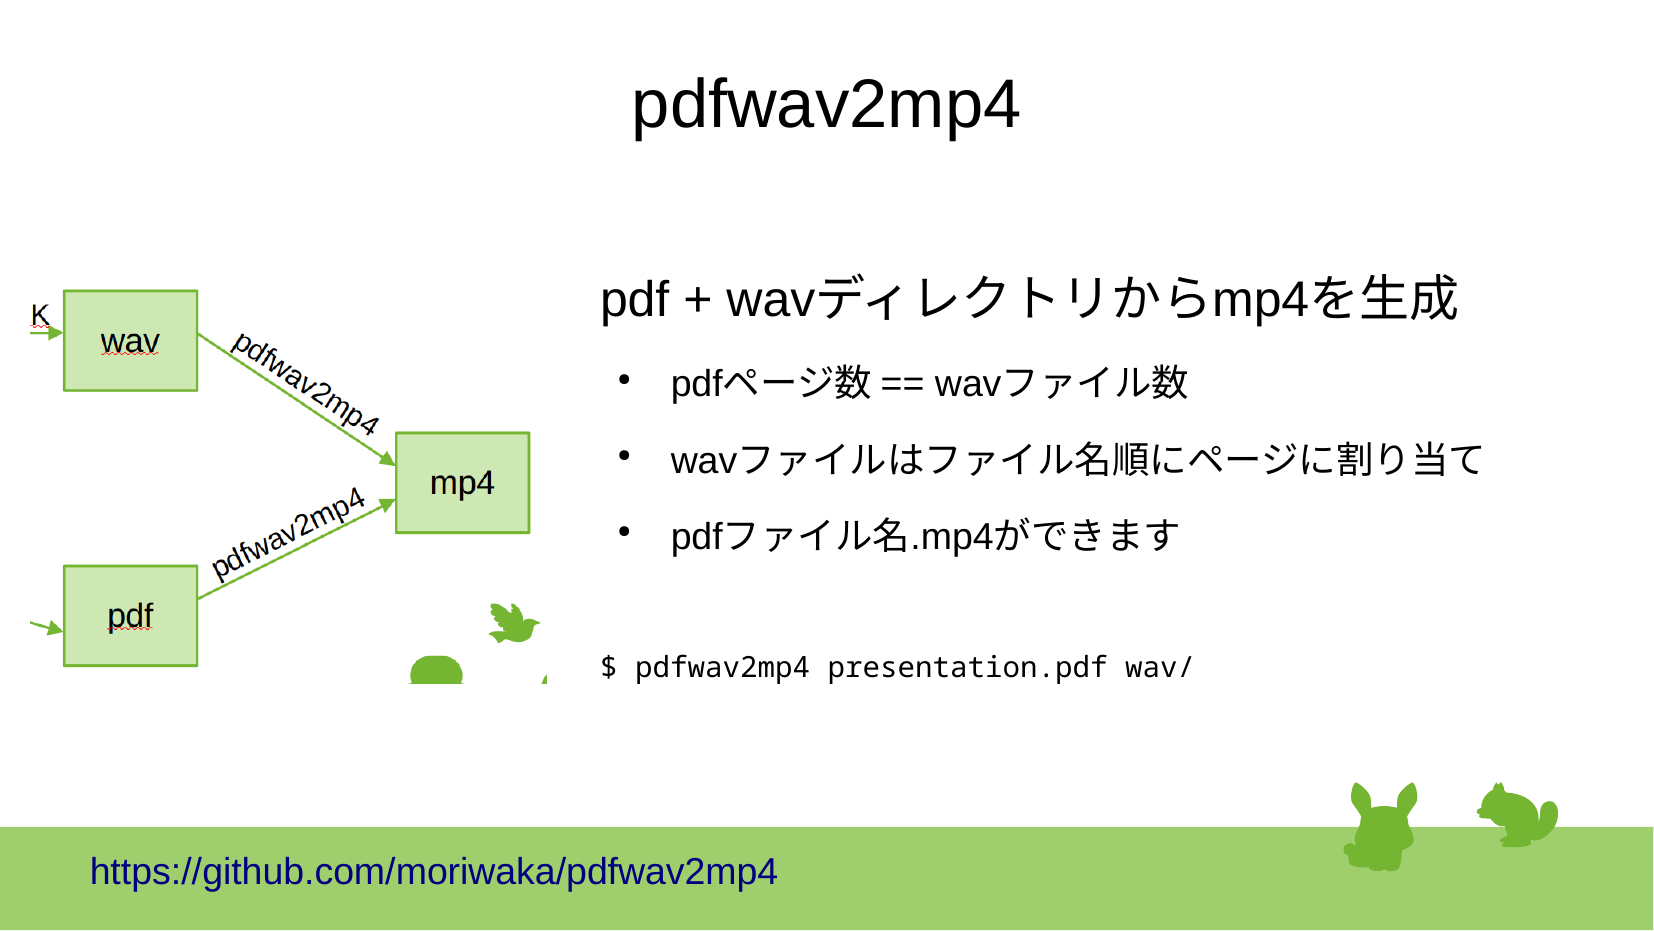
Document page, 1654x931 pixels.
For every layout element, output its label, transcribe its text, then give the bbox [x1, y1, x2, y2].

list pdf + wavディレクトリからmp4を生成 pdfページ数 == wavファイル数 wavファイルはファイル名順にページに割り当て pdfファイル名.mp4ができます $ pdfwav2mp4 presentation.pdf wav/ [600, 206, 1565, 739]
picture [30, 265, 547, 684]
title pdfwav2mp4 [88, 29, 1565, 178]
text_box https://github.com/moriwaka/pdfwav2mp4 [75, 843, 866, 901]
